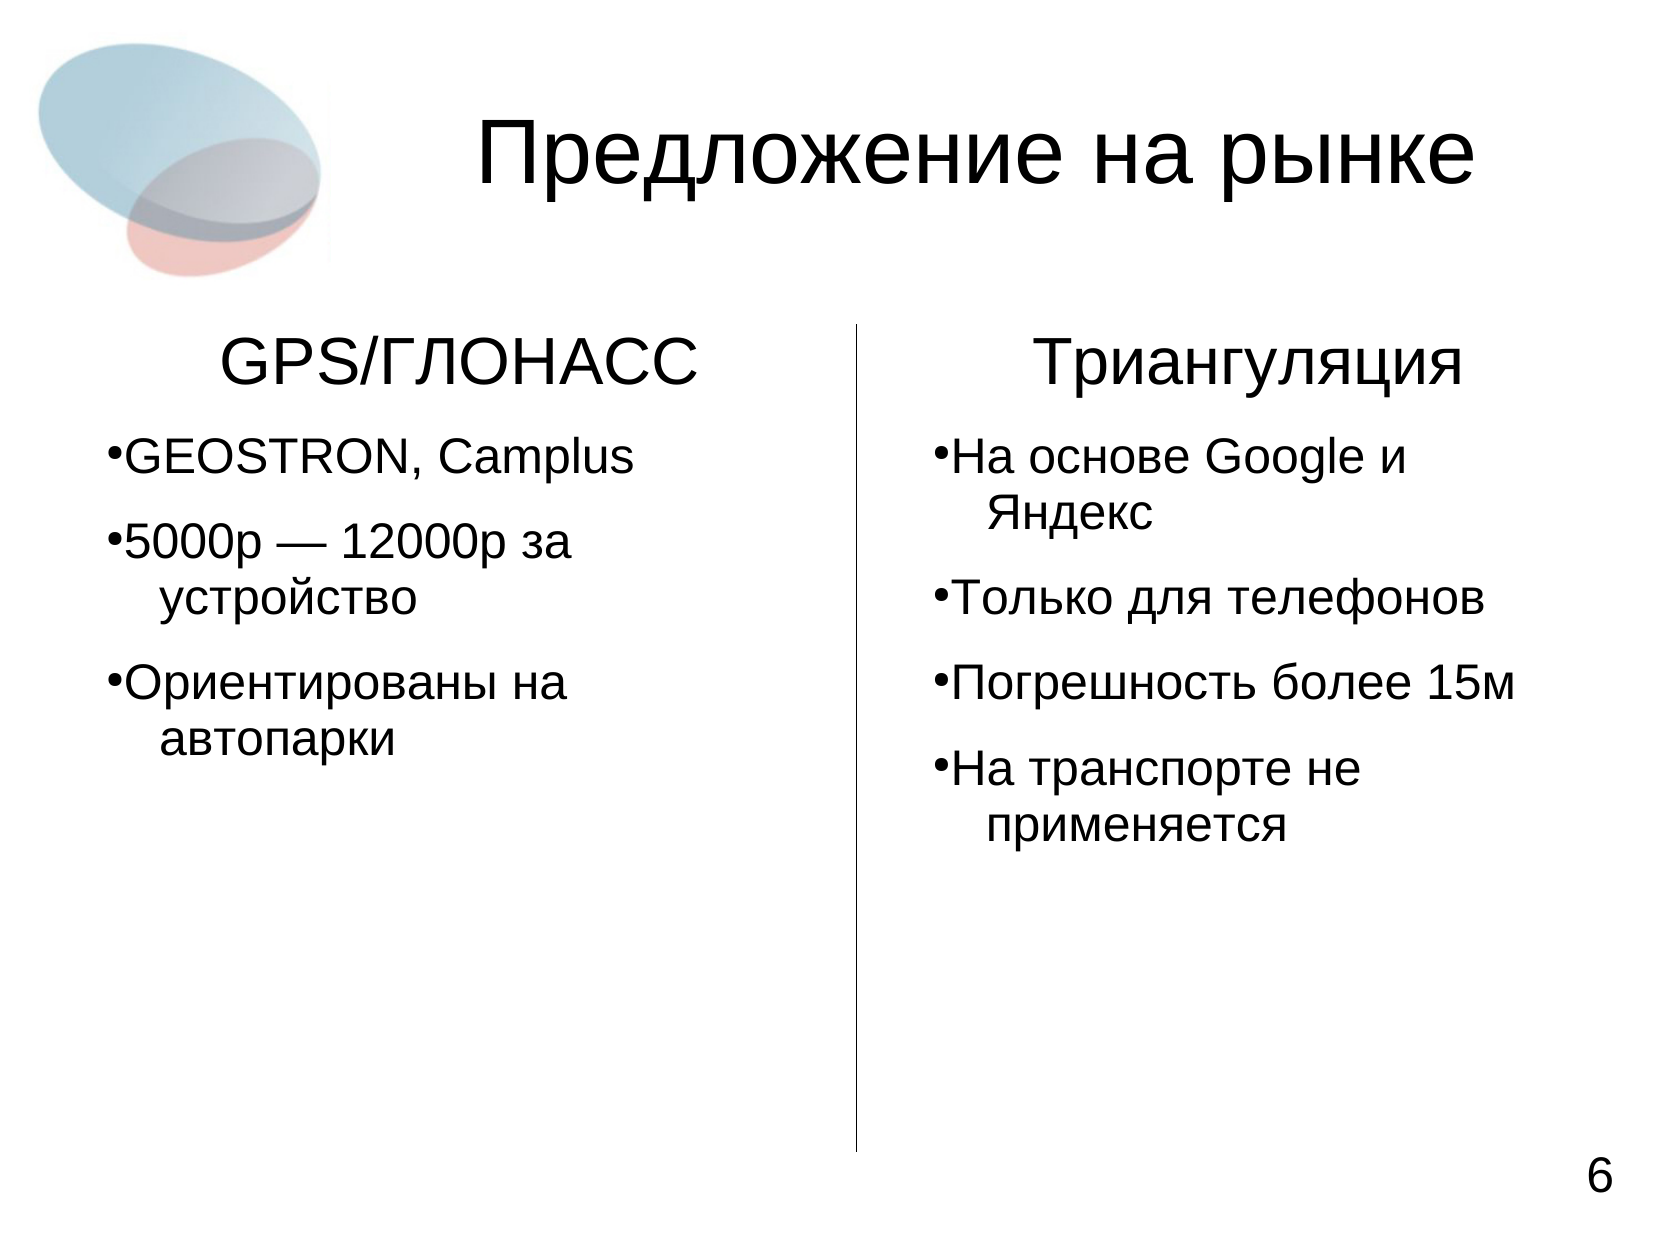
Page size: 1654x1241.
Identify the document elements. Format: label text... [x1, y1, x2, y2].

text_box 6 [1571, 1140, 1629, 1212]
title Предложение на рынке [383, 0, 1571, 307]
list Триангуляция На основе Google и Яндекс Только для телефонов Погрешность более 15м На транспорте не применяется [915, 324, 1565, 1109]
list GPS/ГЛОНАСС GEOSTRON, Camplus 5000р — 12000р за устройство Ориентированы на автопарки [88, 324, 815, 1109]
picture [29, 29, 331, 293]
